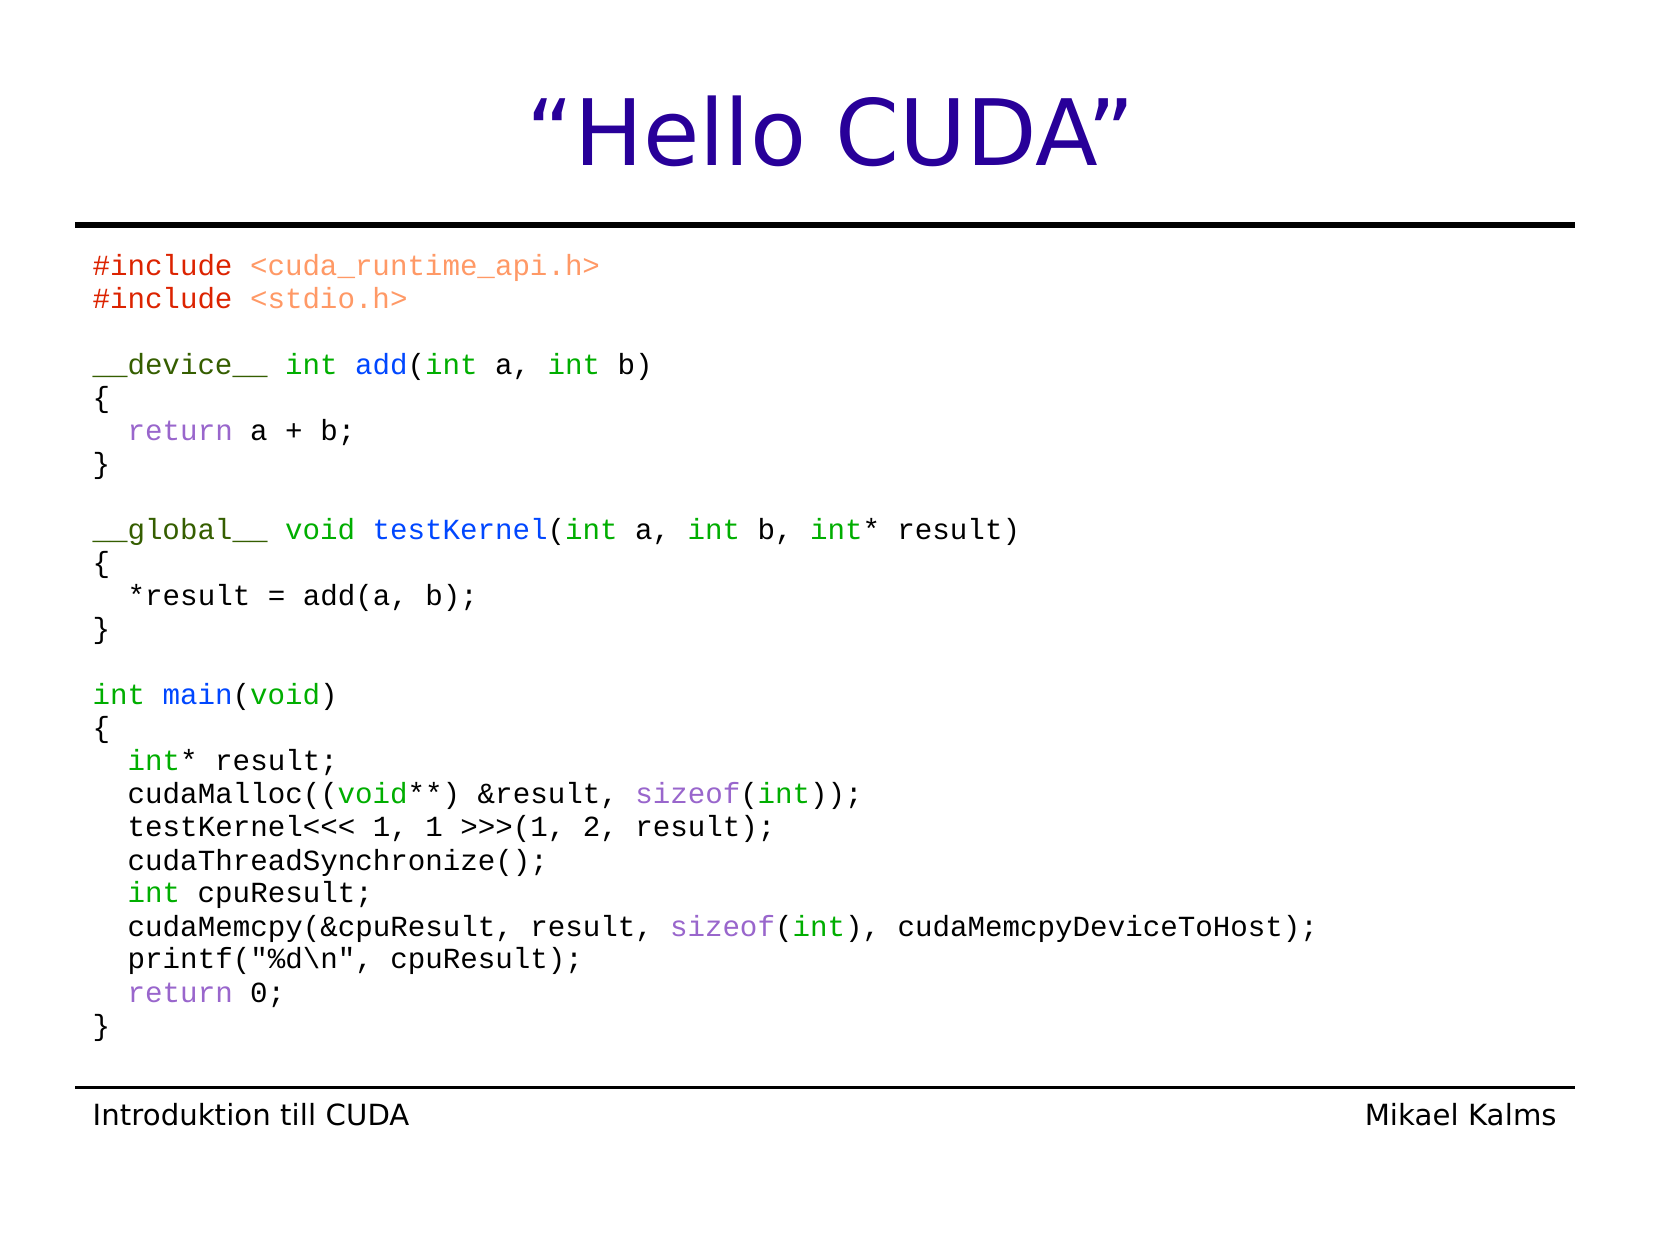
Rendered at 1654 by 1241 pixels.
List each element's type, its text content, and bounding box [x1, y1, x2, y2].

text_box Mikael Kalms [1347, 1087, 1576, 1143]
text_box Introduktion till CUDA [75, 1087, 428, 1143]
text_box #include <cuda_runtime_api.h> #include <stdio.h> __device__ int add(int a, int b) { return a + b; } __global__ void testKernel(int a, int b, int* result) { *result = add(a, b); } int main(void) { int* result; cudaMalloc((void**) &result, sizeof(int)); testKernel<<< 1, 1 >>>(1, 2, result); cudaThreadSynchronize(); int cpuResult; cudaMemcpy(&cpuResult, result, sizeof(int), cudaMemcpyDeviceToHost); printf("%d\n", cpuResult); return 0; } [75, 241, 1336, 1012]
title “Hello CUDA” [86, 37, 1576, 230]
